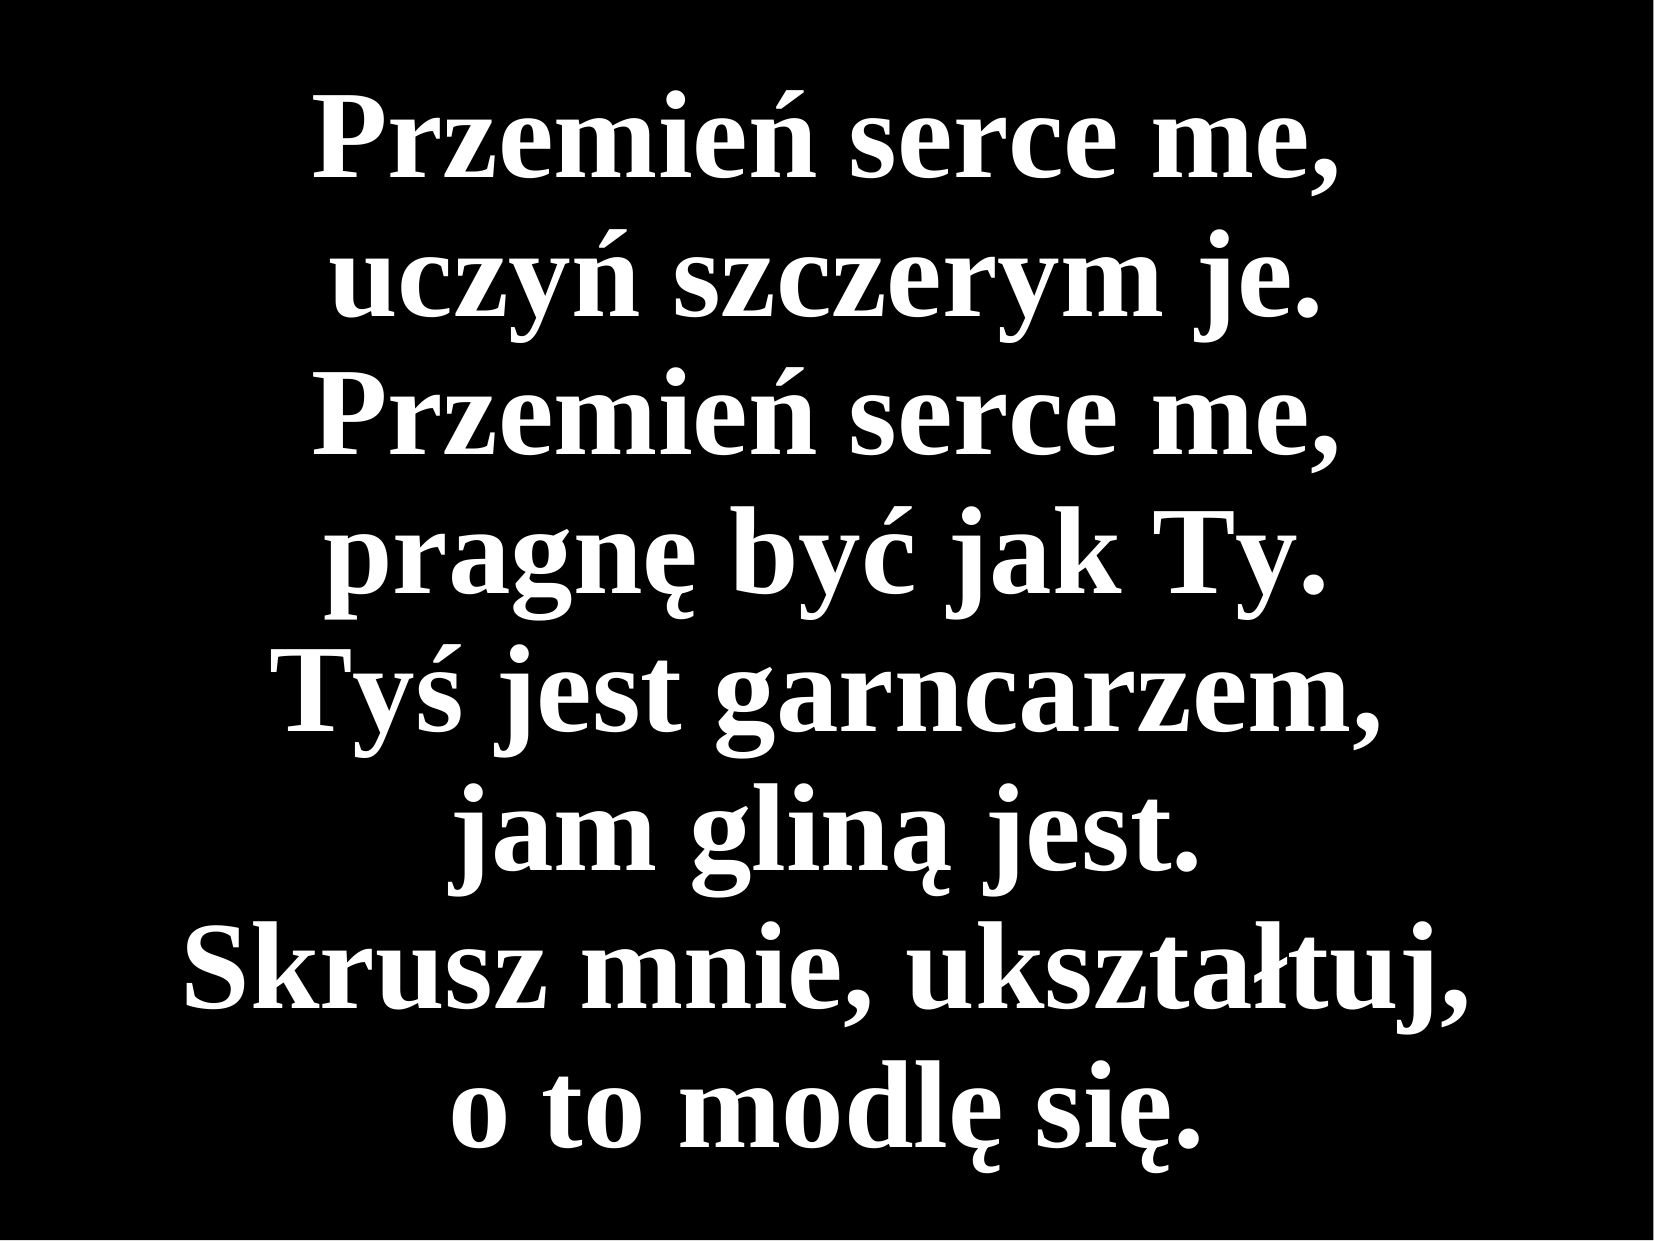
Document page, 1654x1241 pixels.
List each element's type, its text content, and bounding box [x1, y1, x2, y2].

title Przemień serce me, uczyń szczerym je. Przemień serce me, pragnę być jak Ty. Tyś jest garncarzem, jam gliną jest. Skrusz mnie, ukształtuj, o to modlę się. [0, 0, 1654, 1241]
